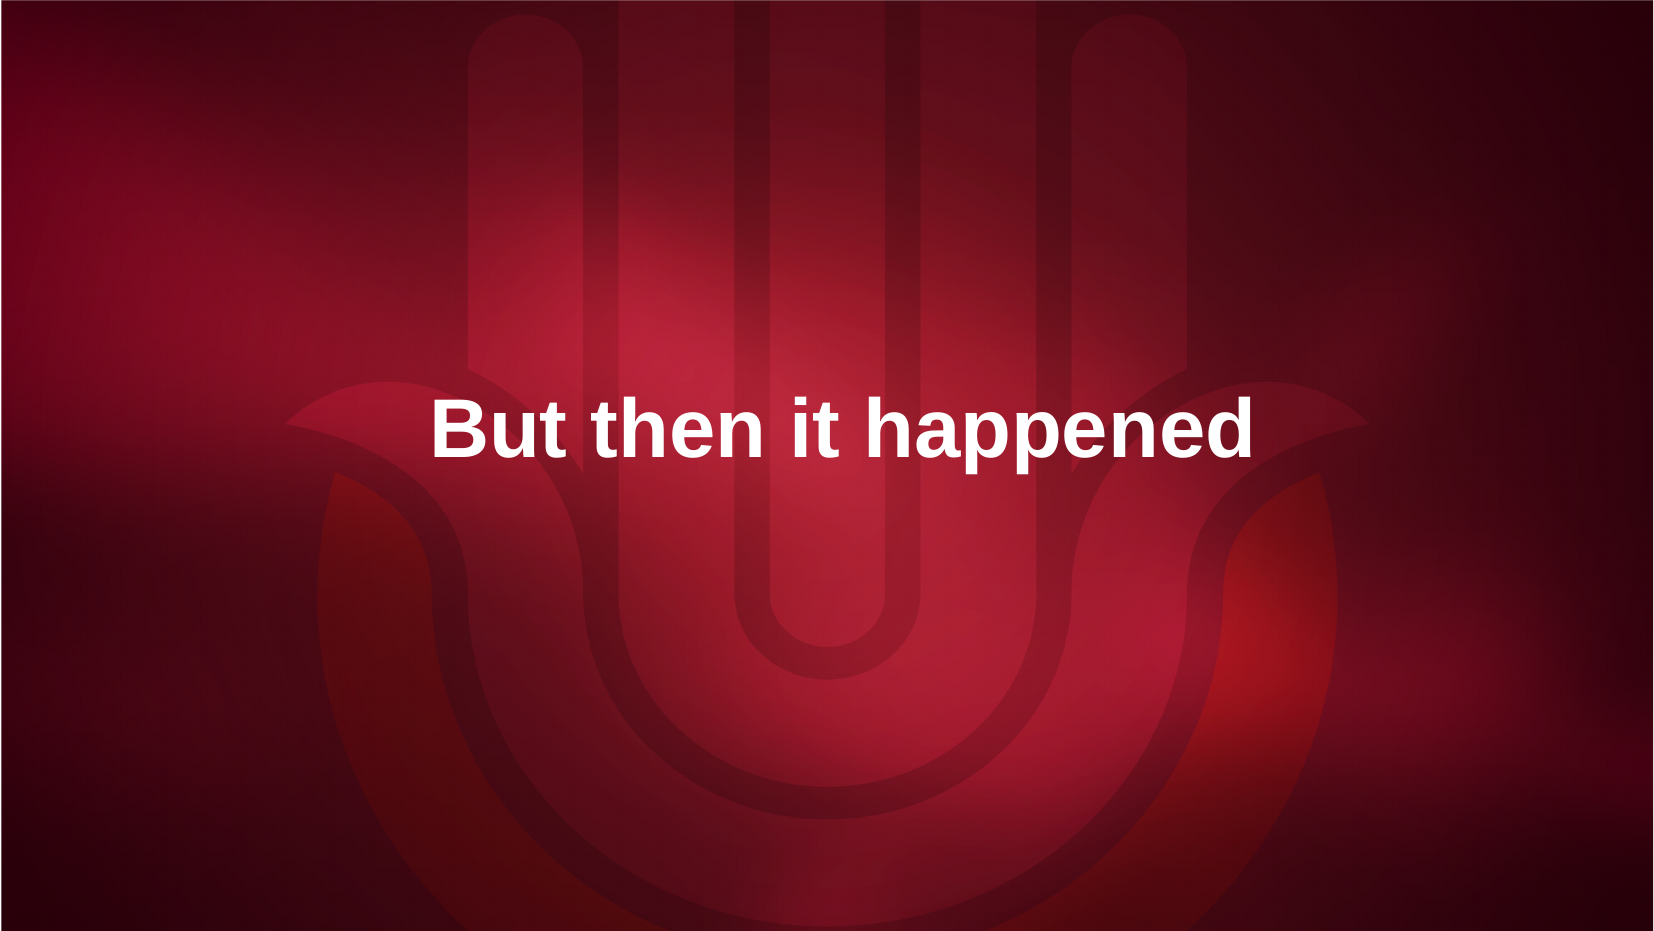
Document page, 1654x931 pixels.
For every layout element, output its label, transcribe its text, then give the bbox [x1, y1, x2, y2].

picture [0, 0, 1654, 931]
text_box But then it happened [300, 375, 1315, 706]
